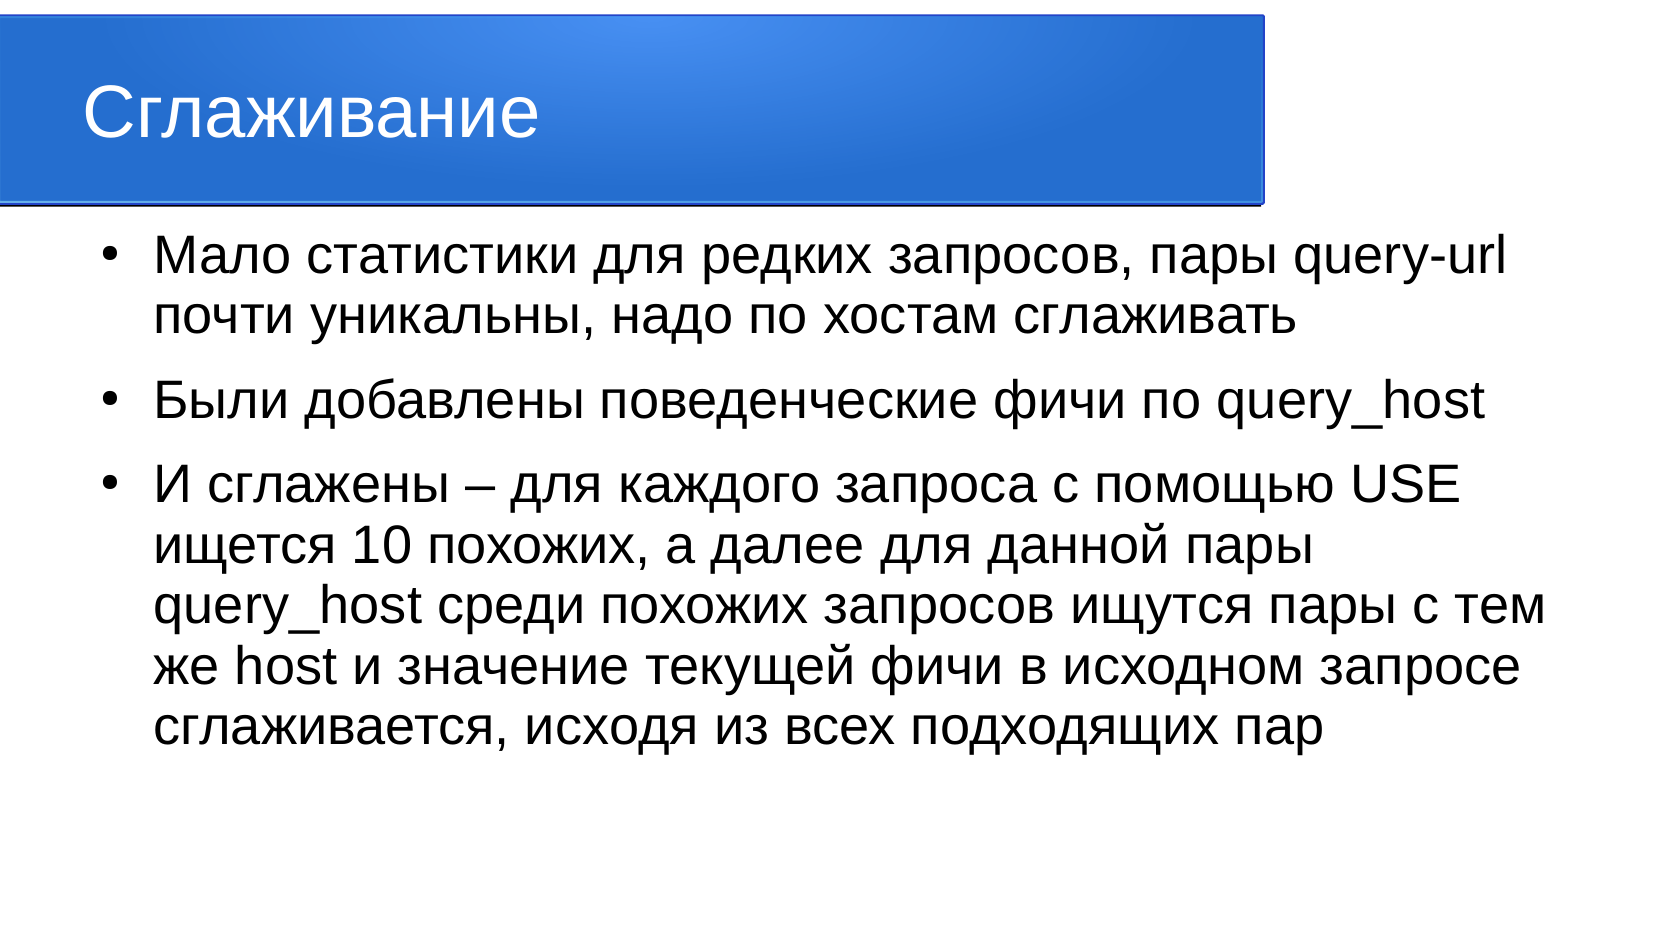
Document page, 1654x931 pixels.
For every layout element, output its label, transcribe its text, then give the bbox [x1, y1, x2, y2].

title Сглаживание [82, 35, 1235, 189]
list Мало статистики для редких запросов, пары query-url почти уникальны, надо по хостам сглаживать Были добавлены поведенческие фичи по query_host И сглажены – для каждого запроса с помощью USE ищется 10 похожих, а далее для данной пары query_host среди похожих запросов ищутся пары с тем же host и значение текущей фичи в исходном запросе сглаживается, исходя из всех подходящих пар [82, 224, 1571, 764]
